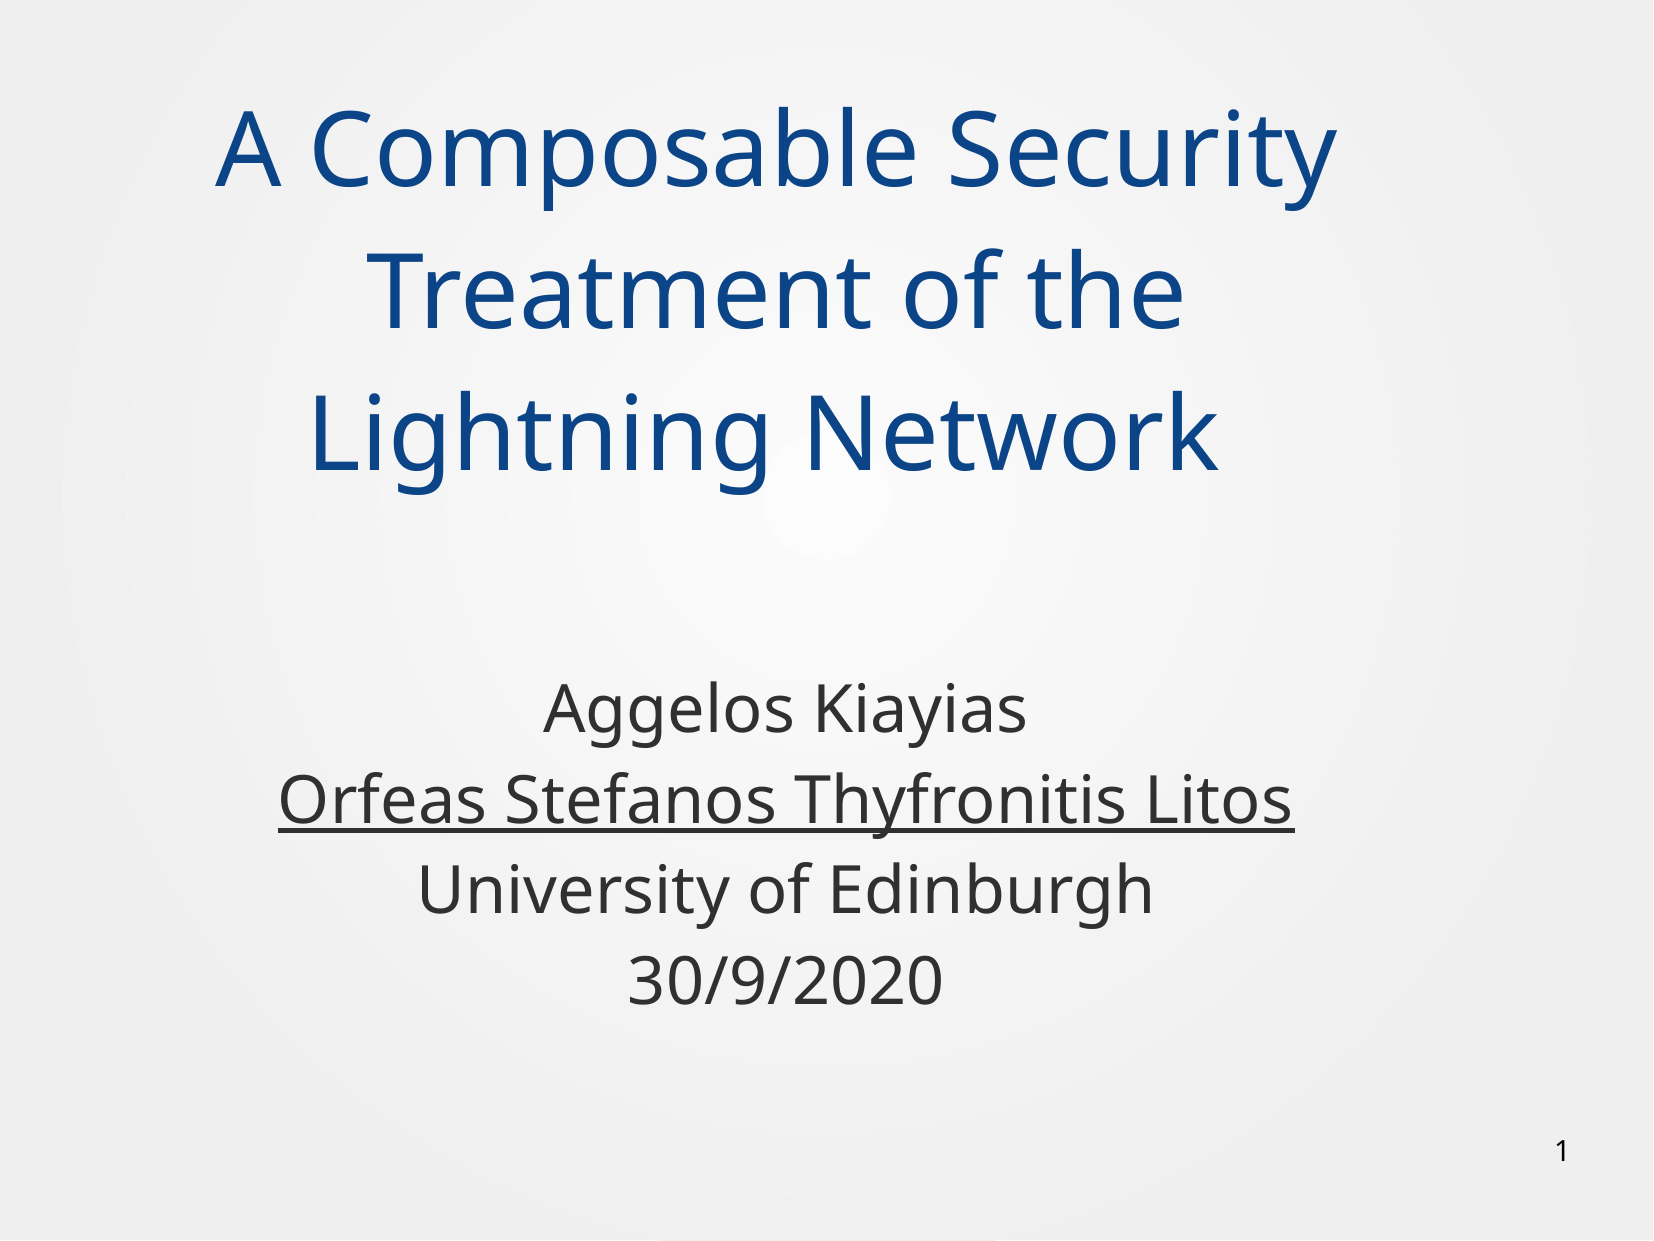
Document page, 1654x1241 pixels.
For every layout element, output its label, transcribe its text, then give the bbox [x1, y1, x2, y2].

subtitle Aggelos Kiayias Orfeas Stefanos Thyfronitis Litos University of Edinburgh 30/9/2020 [277, 661, 1376, 973]
title A Composable Security Treatment of the Lightning Network [215, 137, 1439, 502]
